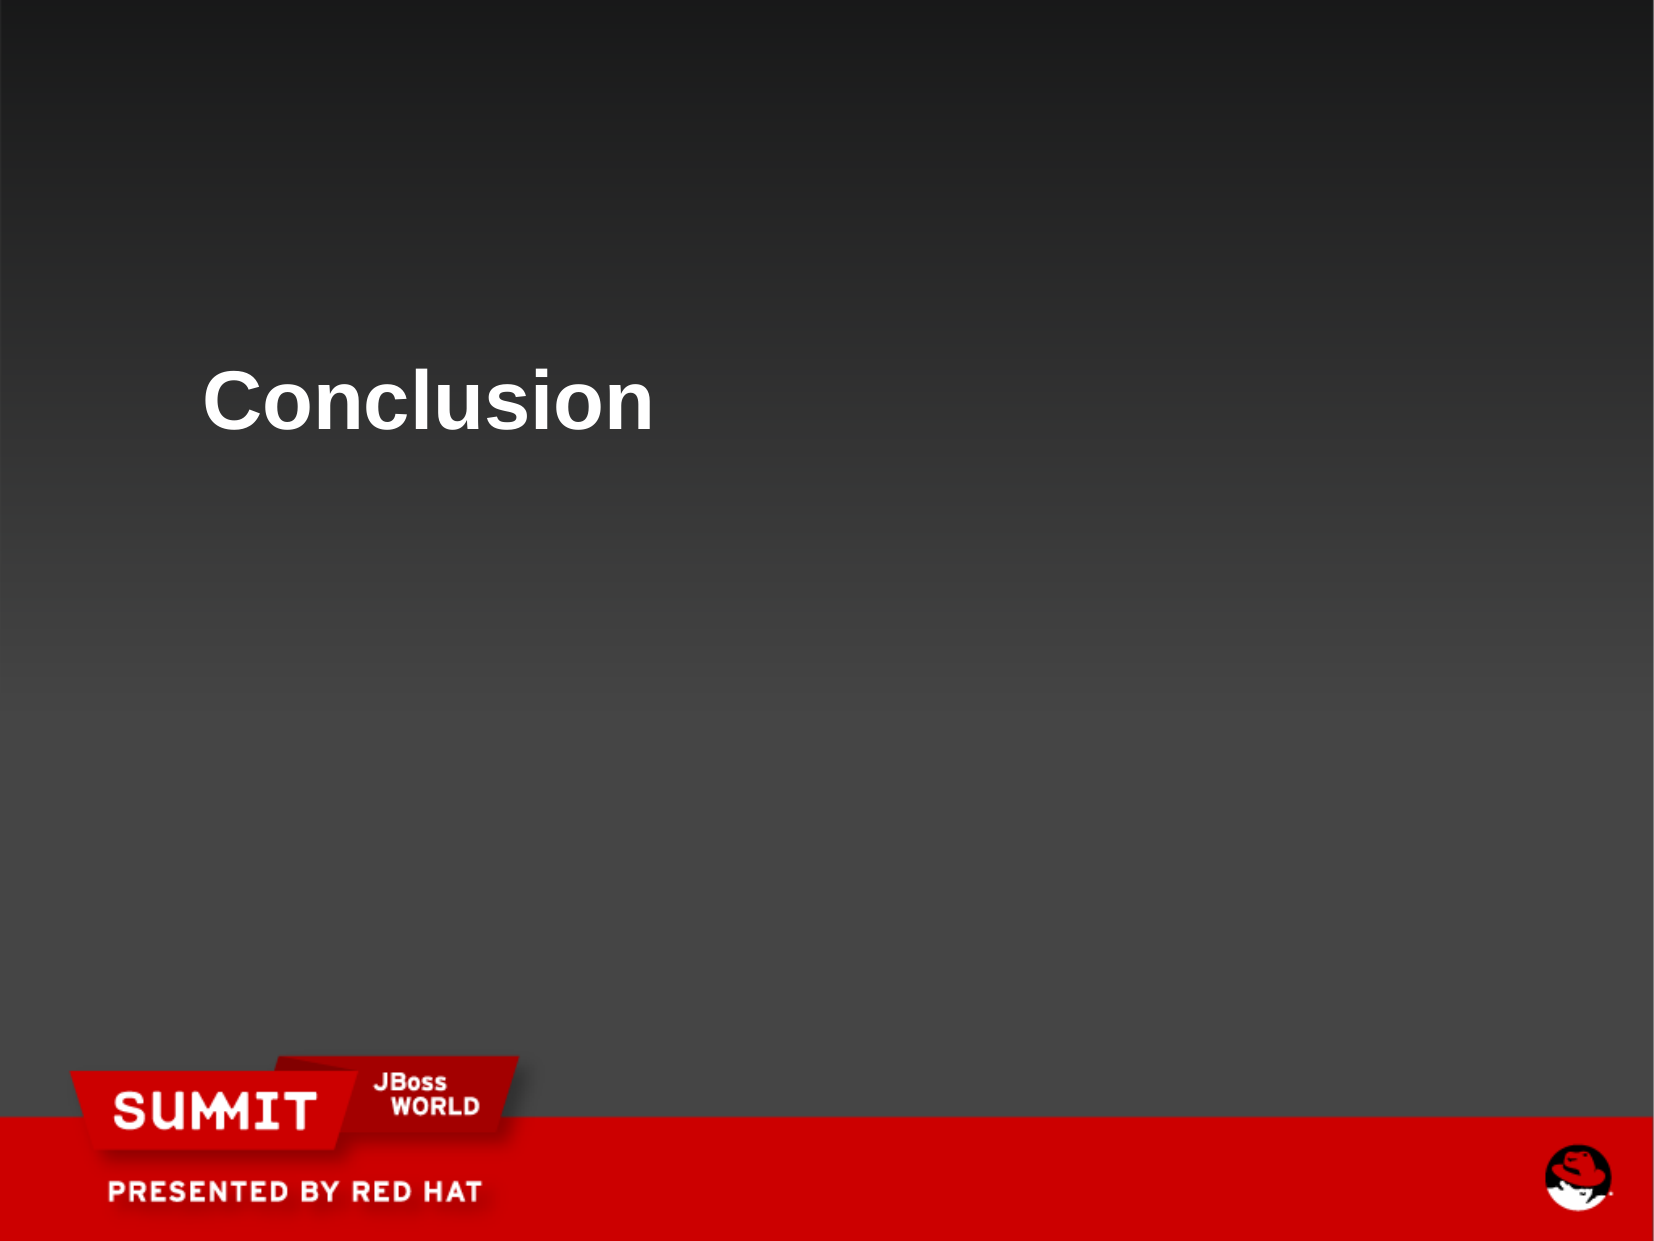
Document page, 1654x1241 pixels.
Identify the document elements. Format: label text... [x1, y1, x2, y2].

picture [0, 0, 1654, 1241]
text_box Conclusion [187, 300, 1538, 565]
